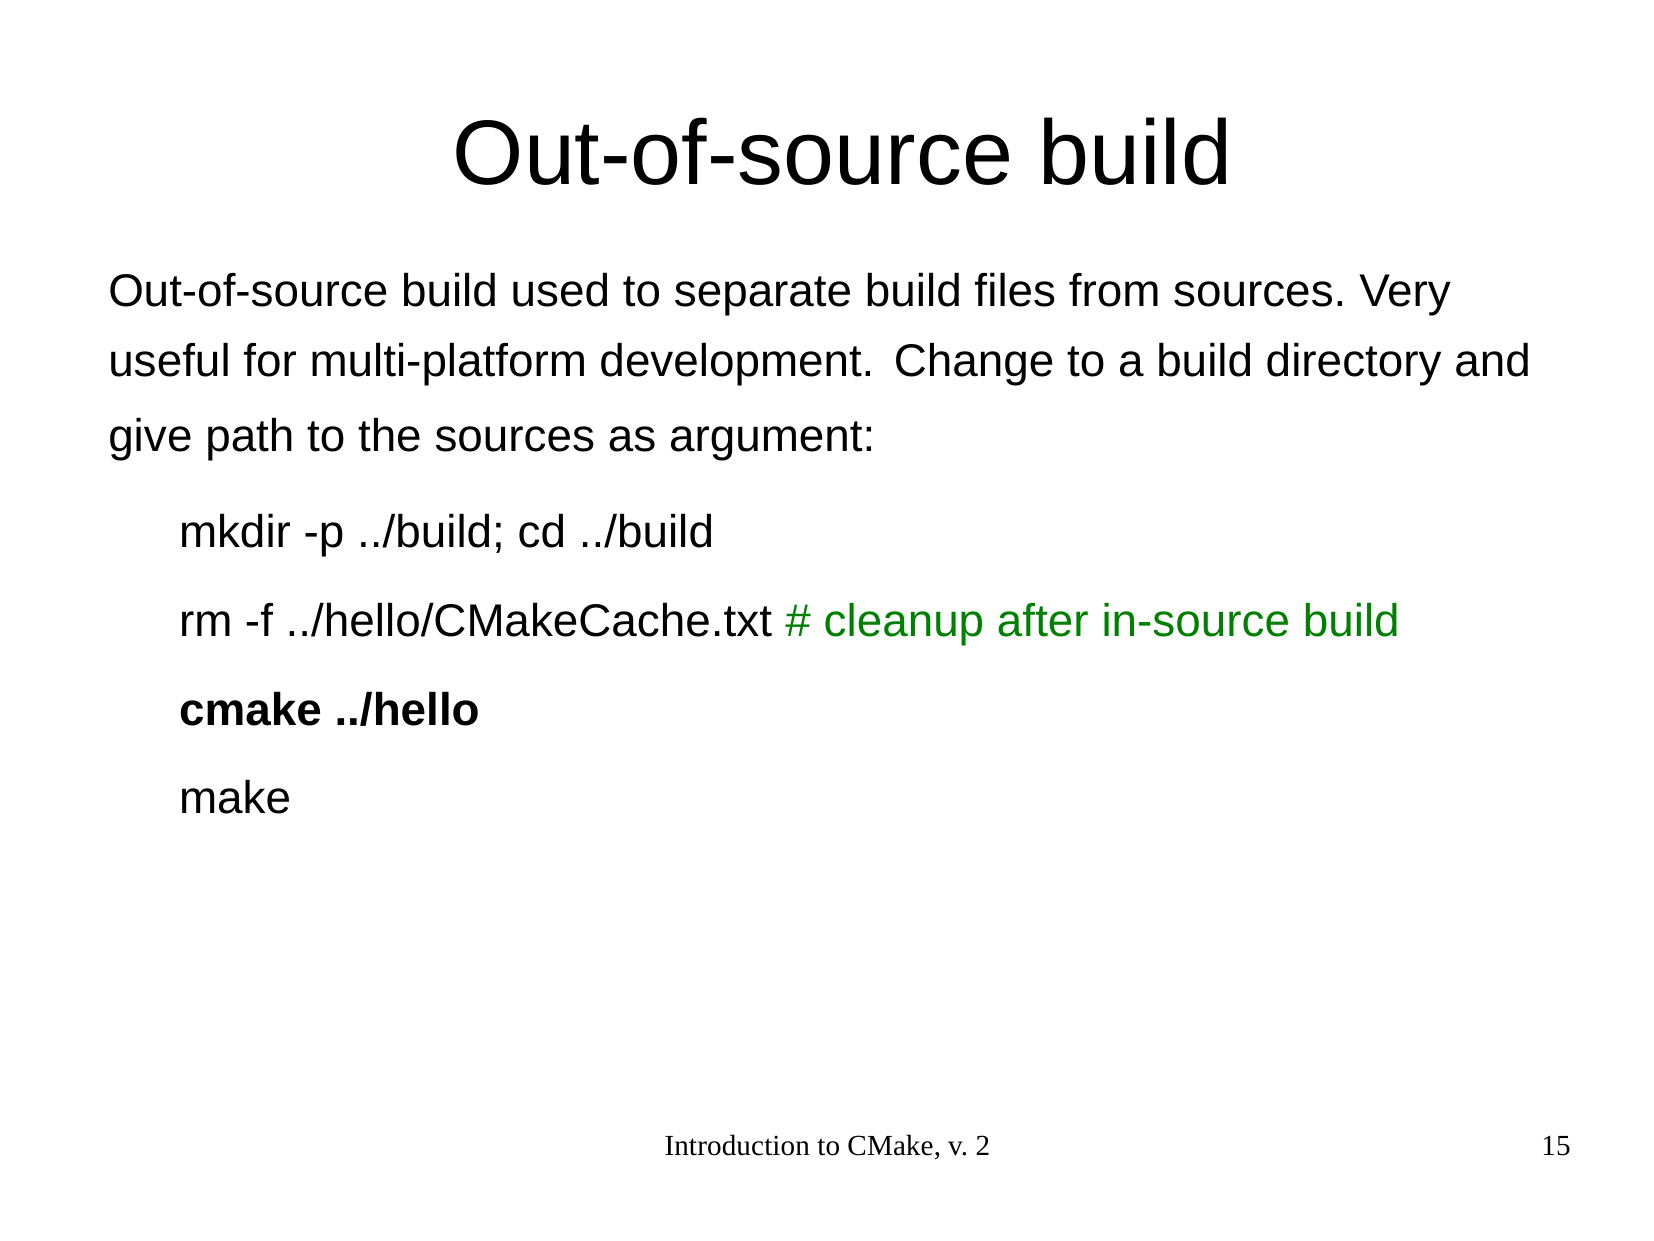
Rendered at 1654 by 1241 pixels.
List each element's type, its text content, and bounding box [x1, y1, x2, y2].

title Out-of-source build [82, 49, 1571, 207]
list Out-of-source build used to separate build files from sources. Very useful for multi-platform development. Change to a build directory and give path to the sources as argument: mkdir -p ../build; cd ../build rm -f ../hello/CMakeCache.txt # cleanup after in-source build cmake ../hello make [37, 207, 1576, 1036]
